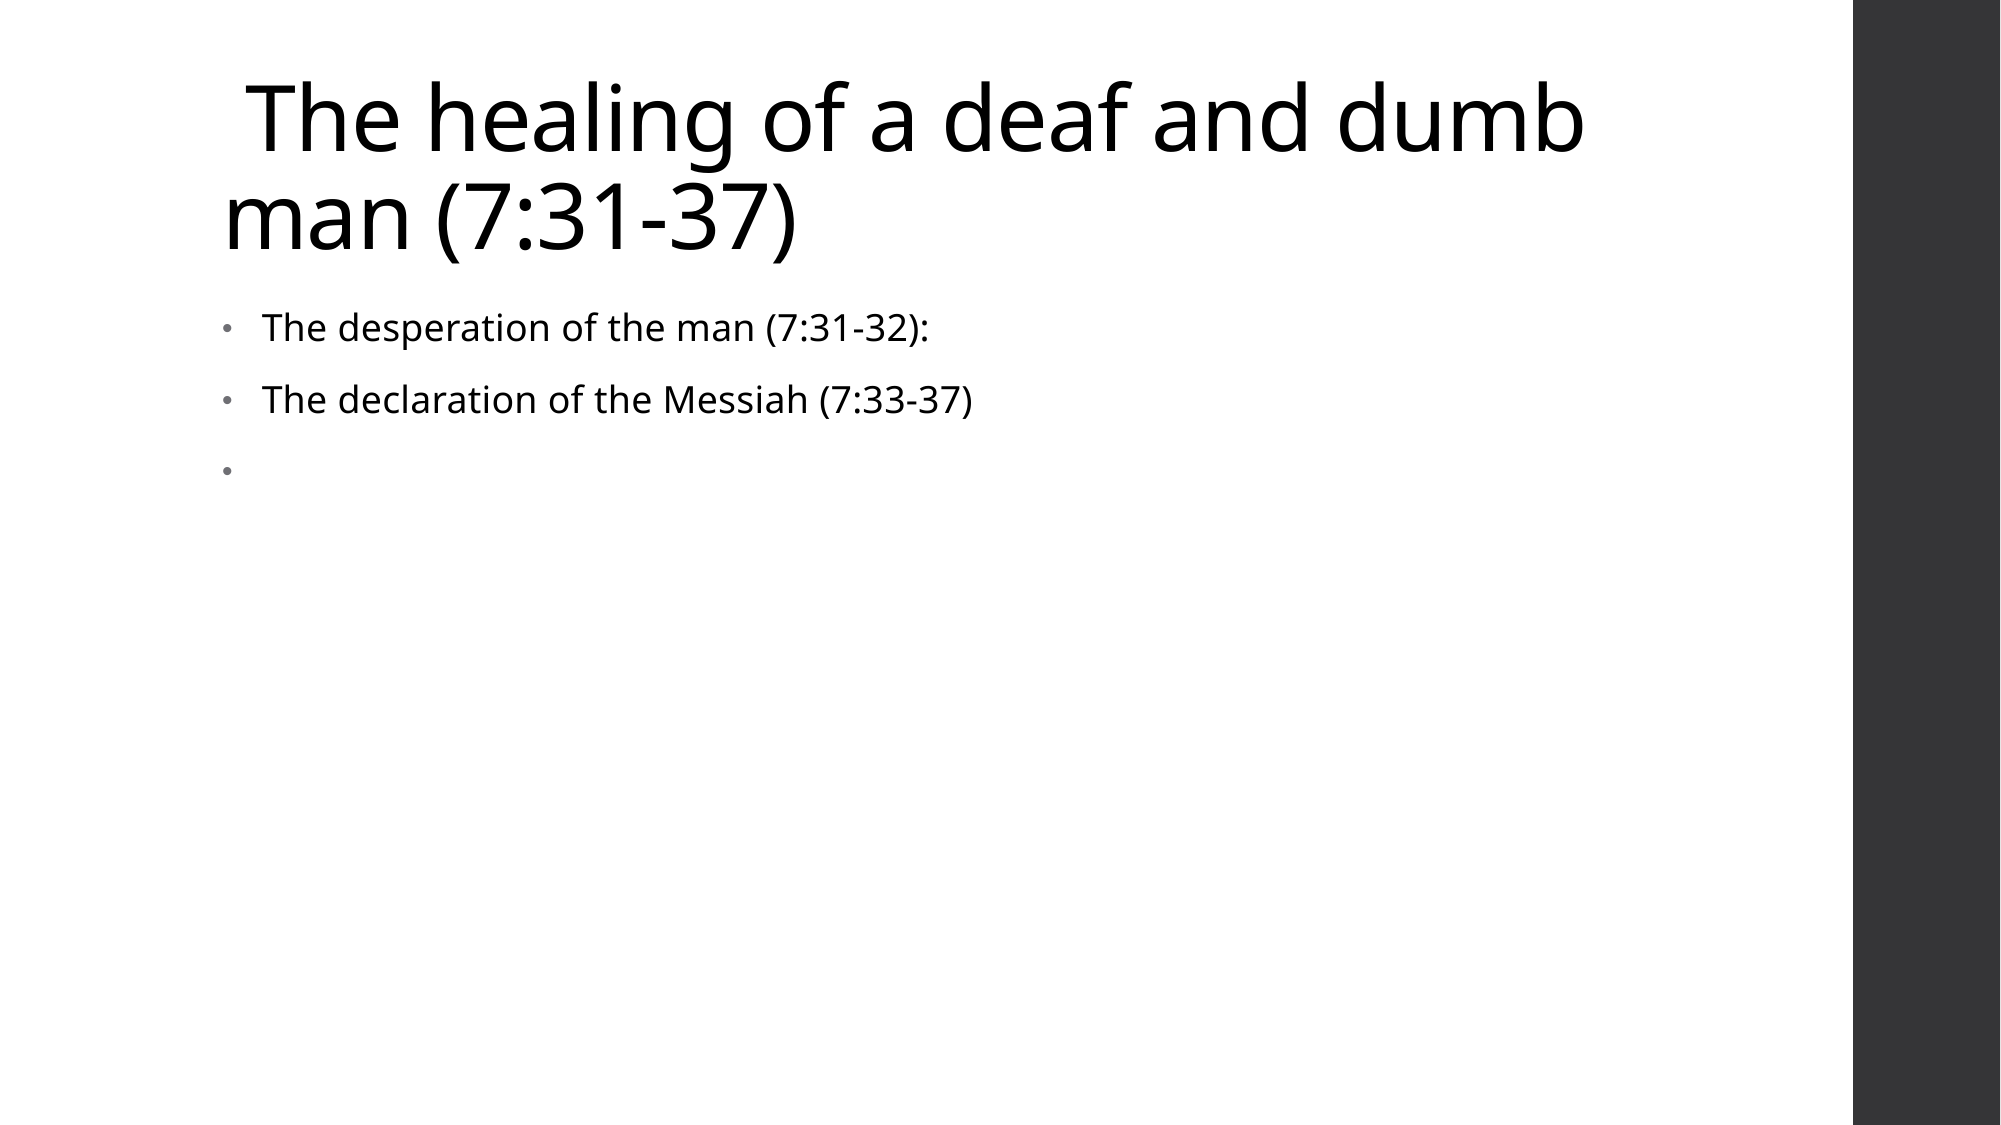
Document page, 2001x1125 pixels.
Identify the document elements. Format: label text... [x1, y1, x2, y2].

list The desperation of the man (7:31-32): The declaration of the Messiah (7:33-37) [206, 299, 1617, 1014]
title The healing of a deaf and dumb man (7:31-37) [206, 60, 1797, 278]
